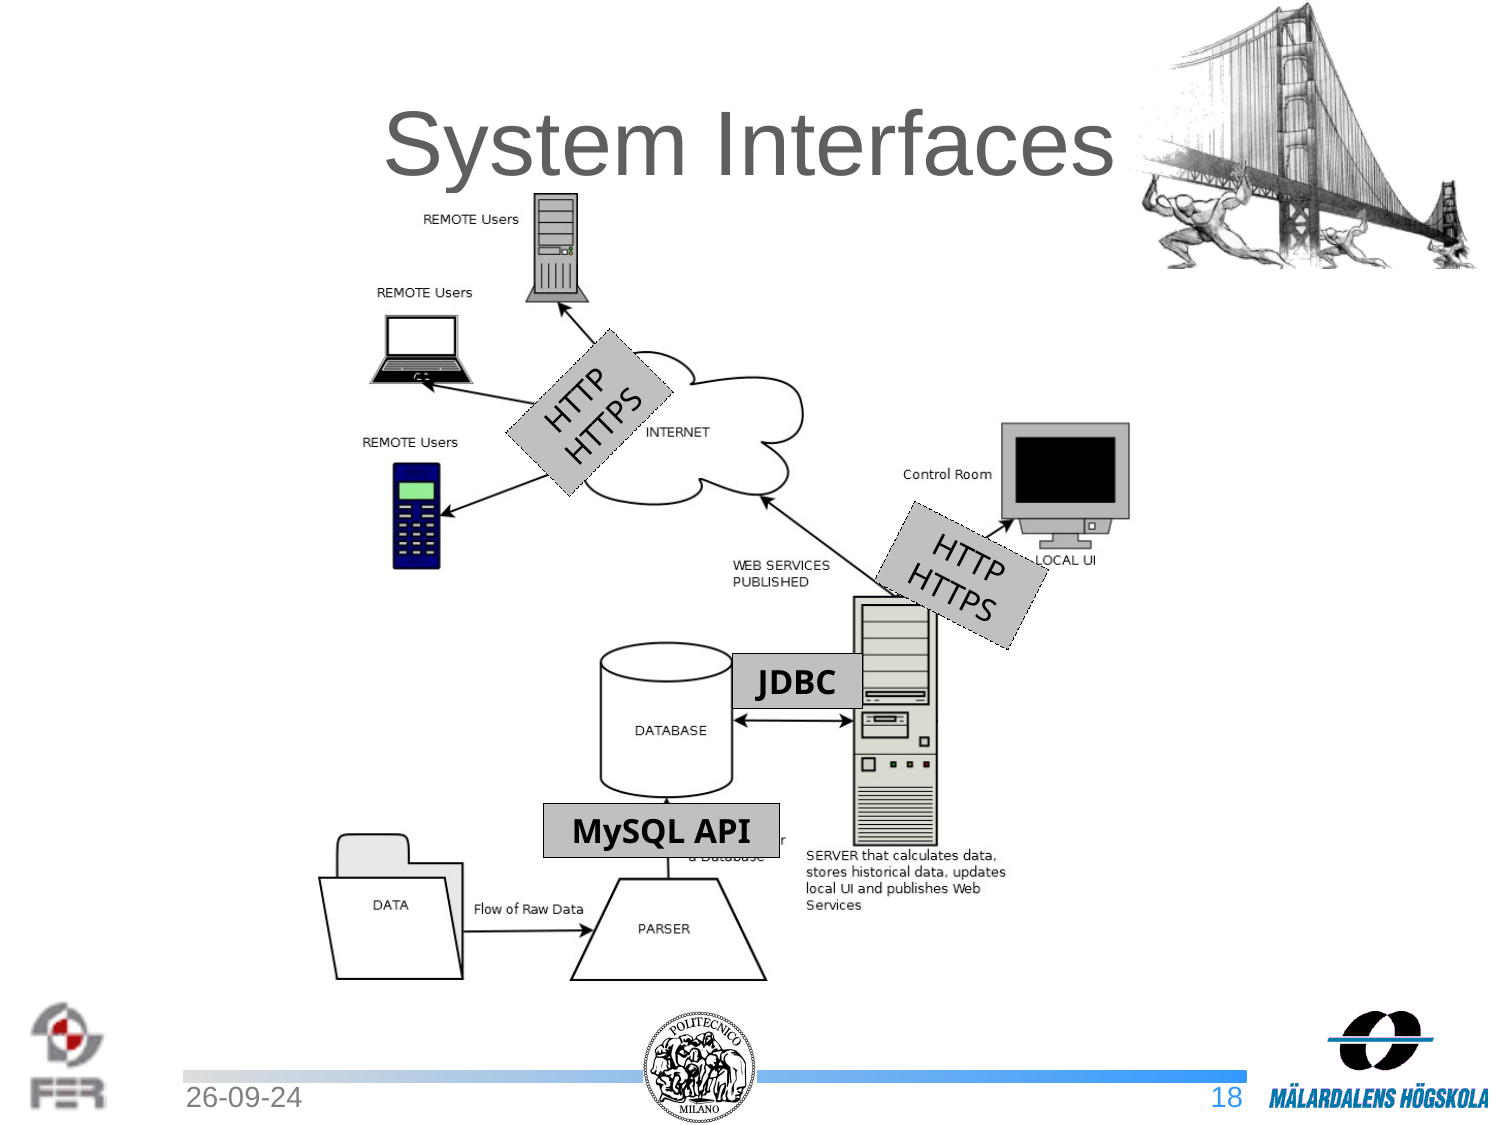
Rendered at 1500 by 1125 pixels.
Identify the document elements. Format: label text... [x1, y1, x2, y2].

picture [1435, 1096, 1441, 1104]
title System Interfaces [75, 45, 1122, 233]
text_box HTTP HTTPS [505, 328, 674, 497]
picture [1368, 1093, 1374, 1104]
text_box <numero> [1187, 1070, 1258, 1114]
picture [318, 0, 1477, 981]
text_box 13-10-31 [171, 1070, 396, 1114]
text_box MySQL API [543, 803, 780, 858]
picture [29, 987, 107, 1125]
text_box JDBC [732, 653, 863, 709]
text_box HTTP HTTPS [874, 501, 1049, 650]
picture [643, 1011, 757, 1123]
picture [1454, 1091, 1459, 1108]
picture [1269, 1011, 1488, 1108]
